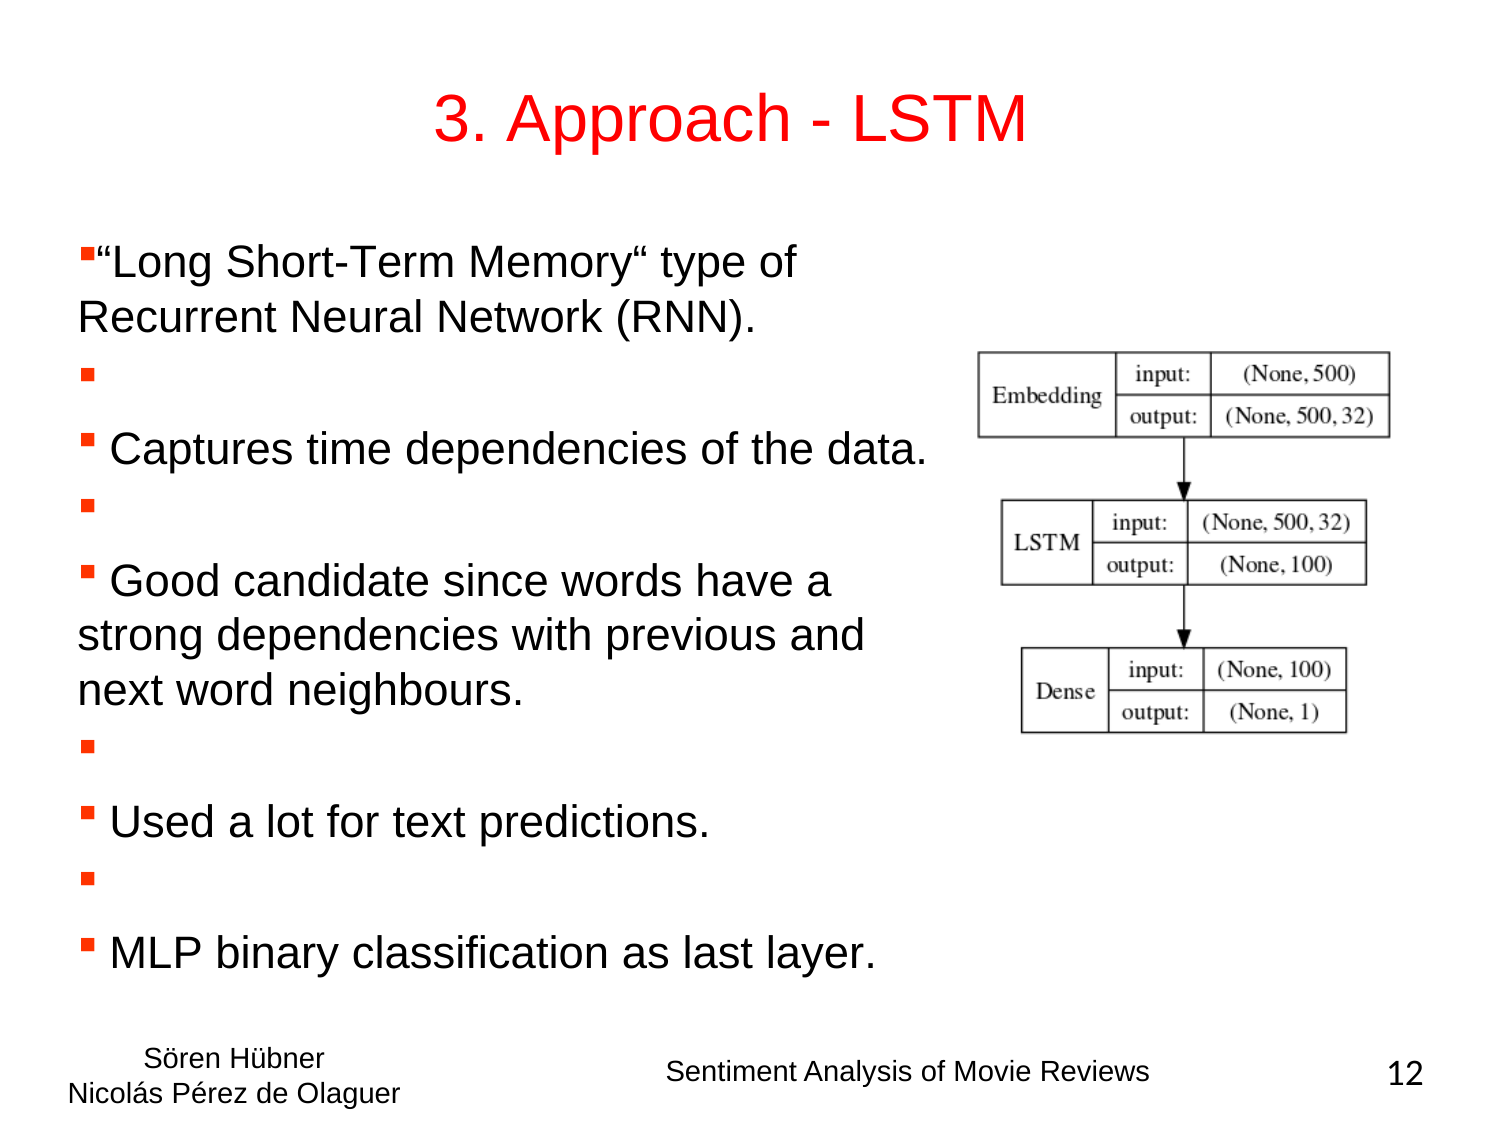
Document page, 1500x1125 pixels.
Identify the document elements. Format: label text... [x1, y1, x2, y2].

text_box Sentiment Analysis of Movie Reviews [468, 1031, 1348, 1110]
text_box Sören Hübner Nicolás Pérez de Olaguer [23, 1031, 446, 1110]
picture [972, 350, 1396, 740]
text_box 12 [1371, 1031, 1481, 1110]
title 3. Approach - LSTM [24, 24, 1438, 163]
list “Long Short-Term Memory“ type of Recurrent Neural Network (RNN). Captures time dependencies of the data. Good candidate since words have a strong dependencies with previous and next word neighbours. Used a lot for text predictions. MLP binary classification as last layer. [62, 224, 947, 1026]
